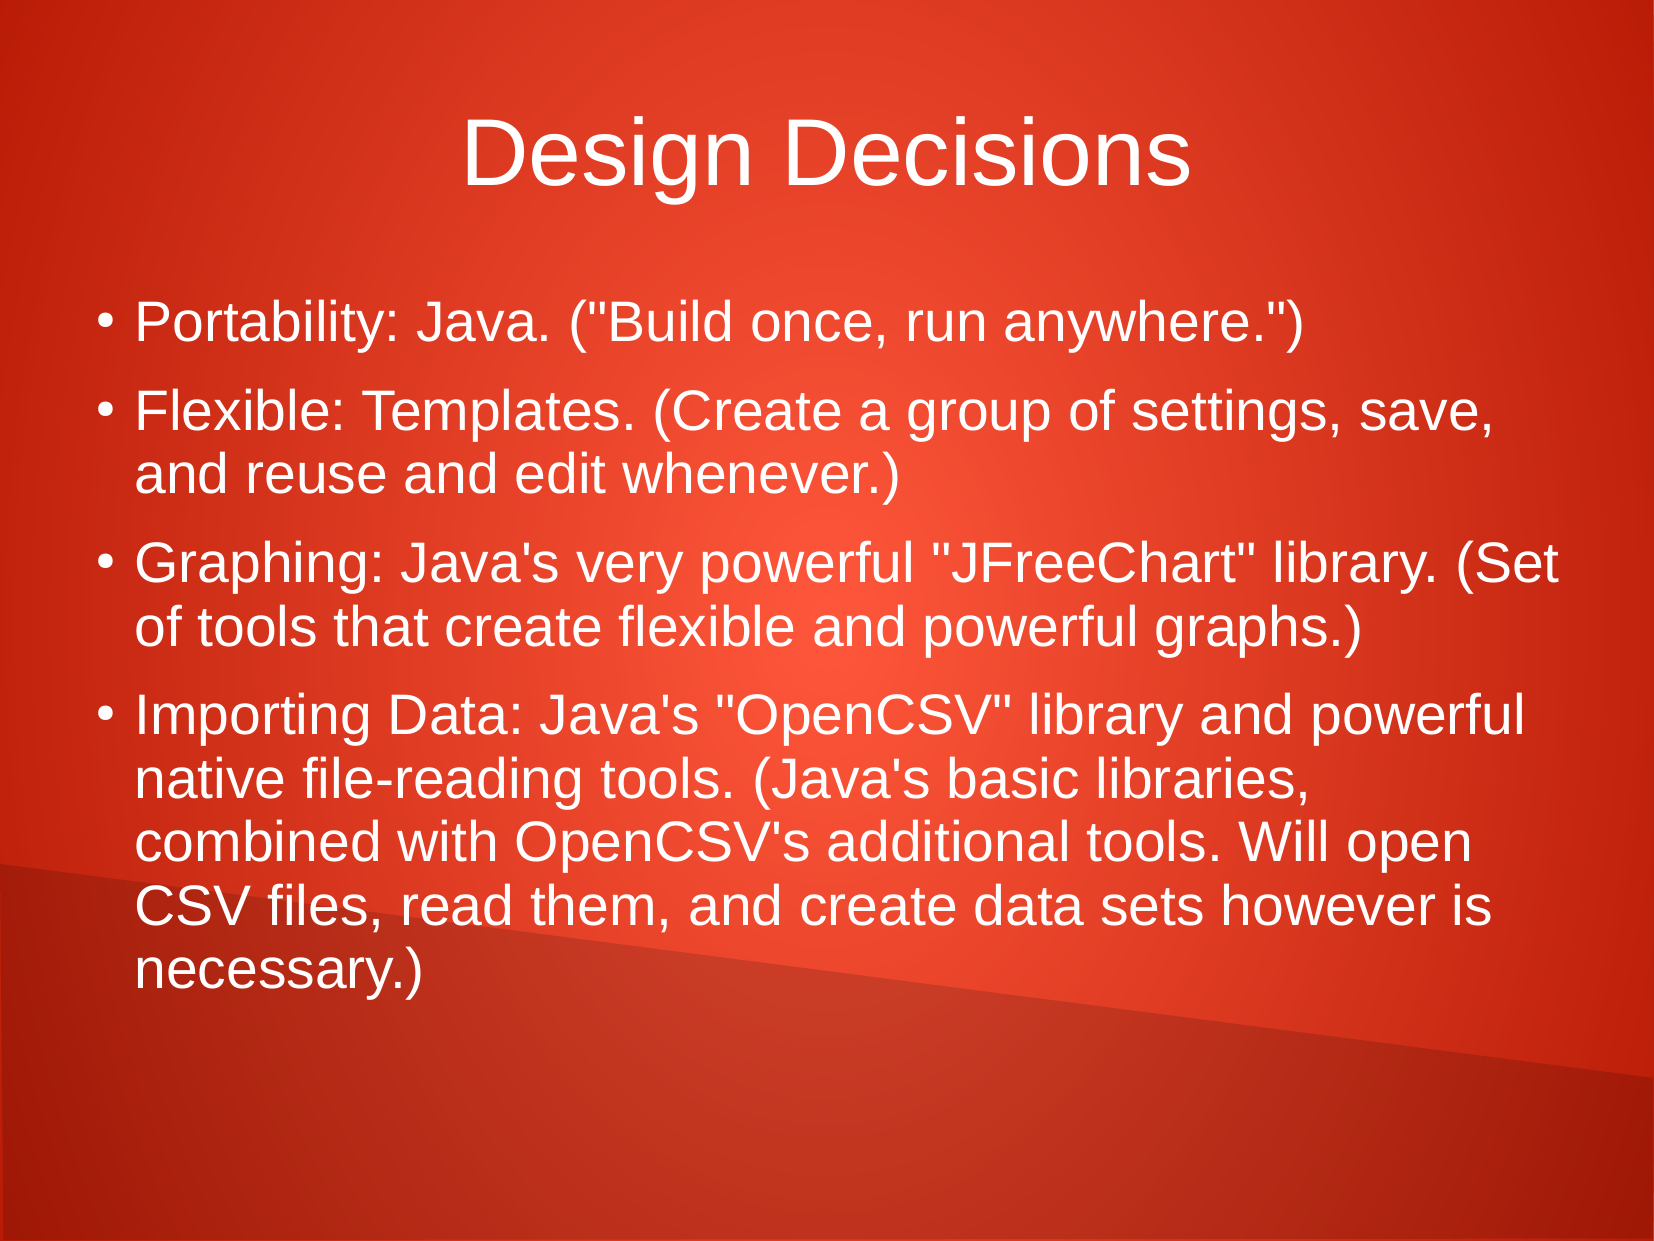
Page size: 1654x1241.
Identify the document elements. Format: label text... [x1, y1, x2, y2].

list Portability: Java. ("Build once, run anywhere.") Flexible: Templates. (Create a group of settings, save, and reuse and edit whenever.) Graphing: Java's very powerful "JFreeChart" library. (Set of tools that create flexible and powerful graphs.) Importing Data: Java's "OpenCSV" library and powerful native file-reading tools. (Java's basic libraries, combined with OpenCSV's additional tools. Will open CSV files, read them, and create data sets however is necessary.) [82, 290, 1571, 1010]
title Design Decisions [82, 49, 1571, 257]
